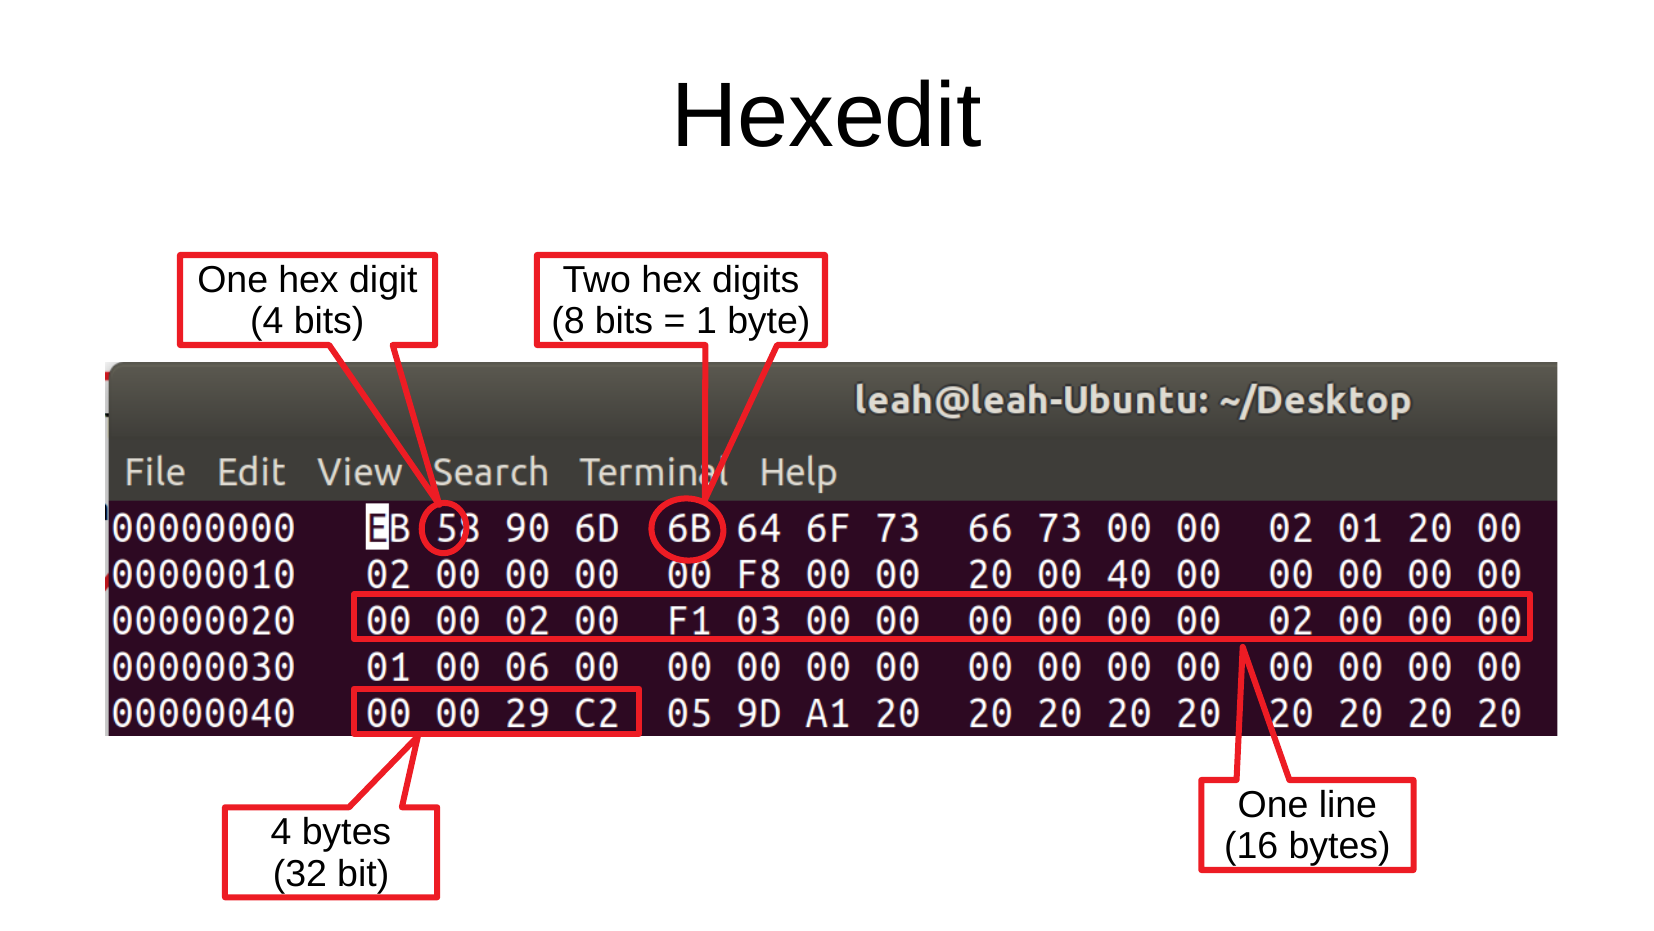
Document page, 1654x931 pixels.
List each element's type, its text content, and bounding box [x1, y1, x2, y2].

text_box One line (16 bytes) [1201, 646, 1414, 871]
picture [105, 362, 1558, 736]
picture [357, 692, 636, 731]
text_box 4 bytes (32 bit) [224, 736, 438, 898]
text_box Two hex digits (8 bits = 1 byte) [536, 255, 826, 499]
text_box One hex digit (4 bits) [180, 255, 440, 505]
picture [655, 502, 720, 557]
picture [425, 506, 463, 550]
title Hexedit [82, 37, 1571, 193]
